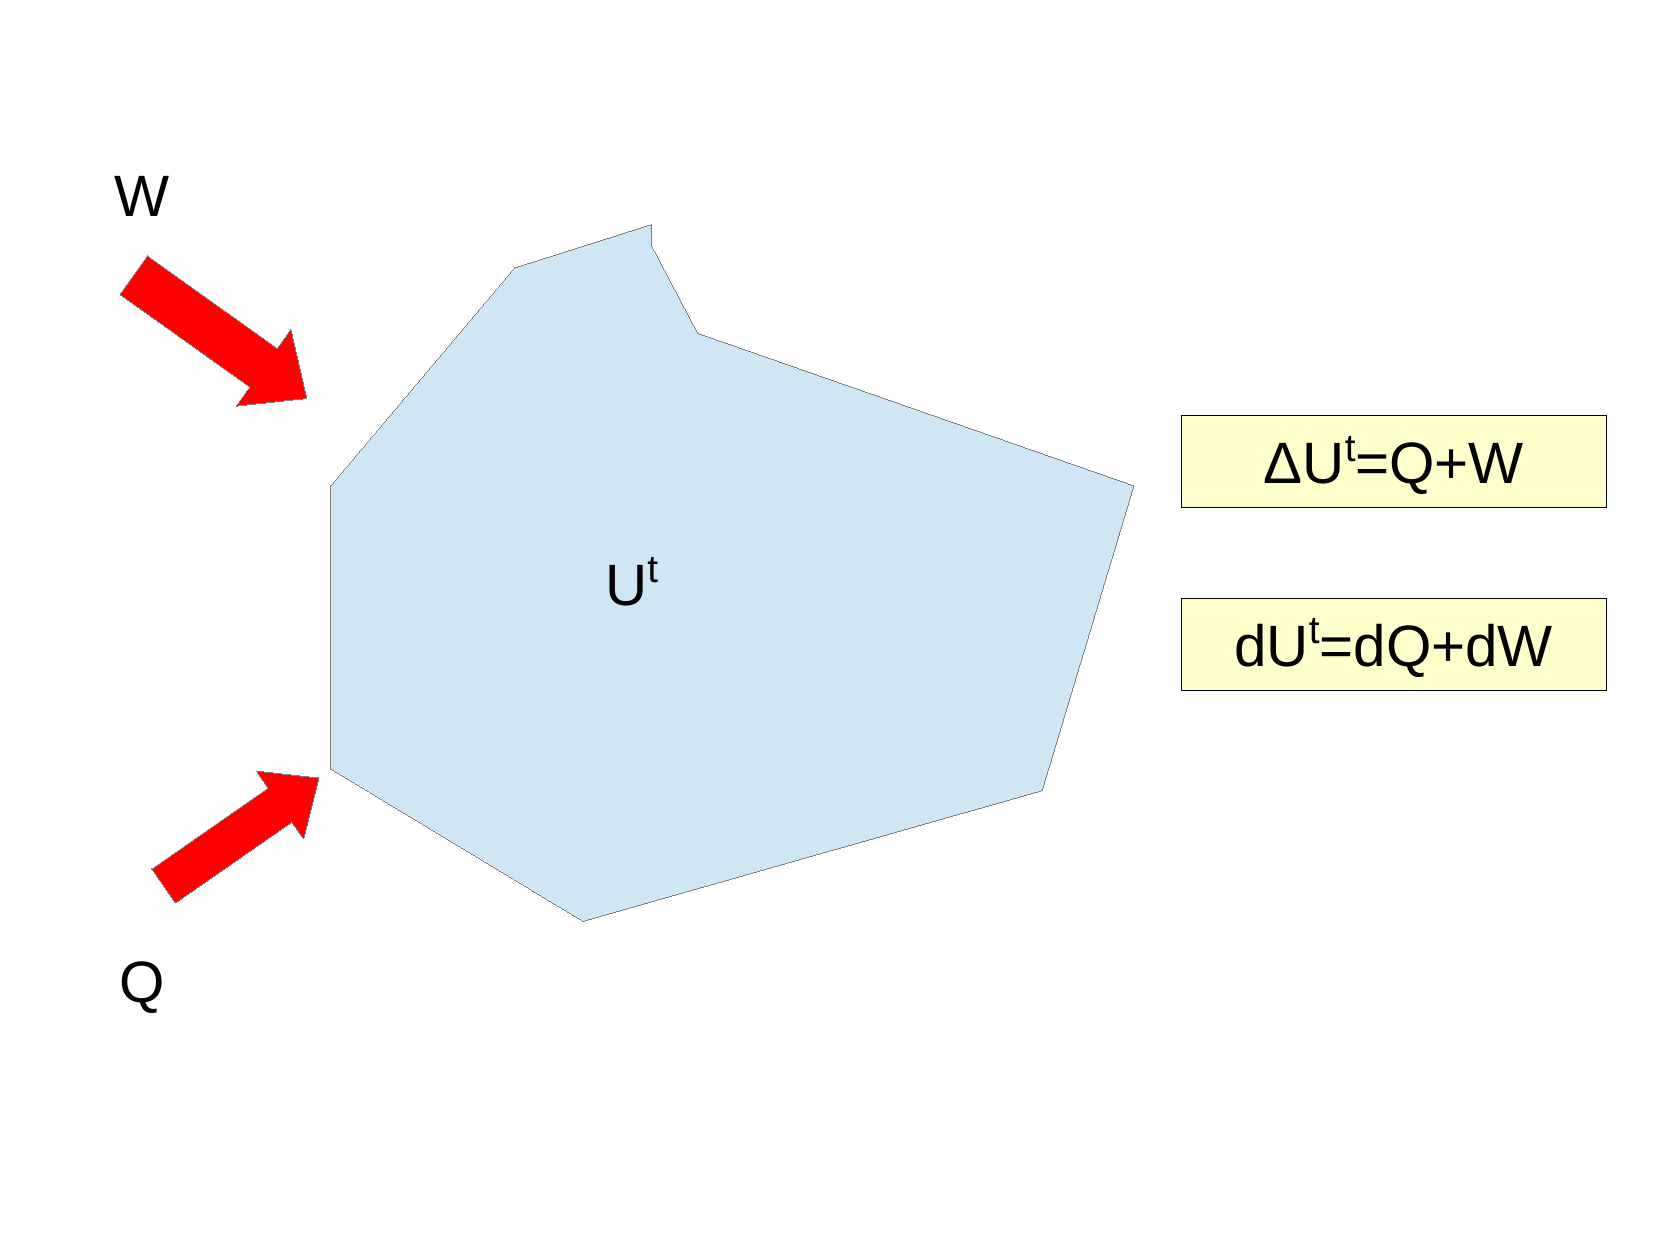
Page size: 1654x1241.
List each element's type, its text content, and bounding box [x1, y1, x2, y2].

text_box [120, 255, 307, 407]
text_box dUt=dQ+dW [1181, 598, 1607, 691]
text_box Ut [584, 537, 680, 633]
text_box [151, 771, 319, 903]
text_box W [94, 156, 189, 237]
text_box Q [94, 942, 189, 1023]
text_box [330, 224, 1134, 922]
text_box ΔUt=Q+W [1181, 415, 1607, 508]
